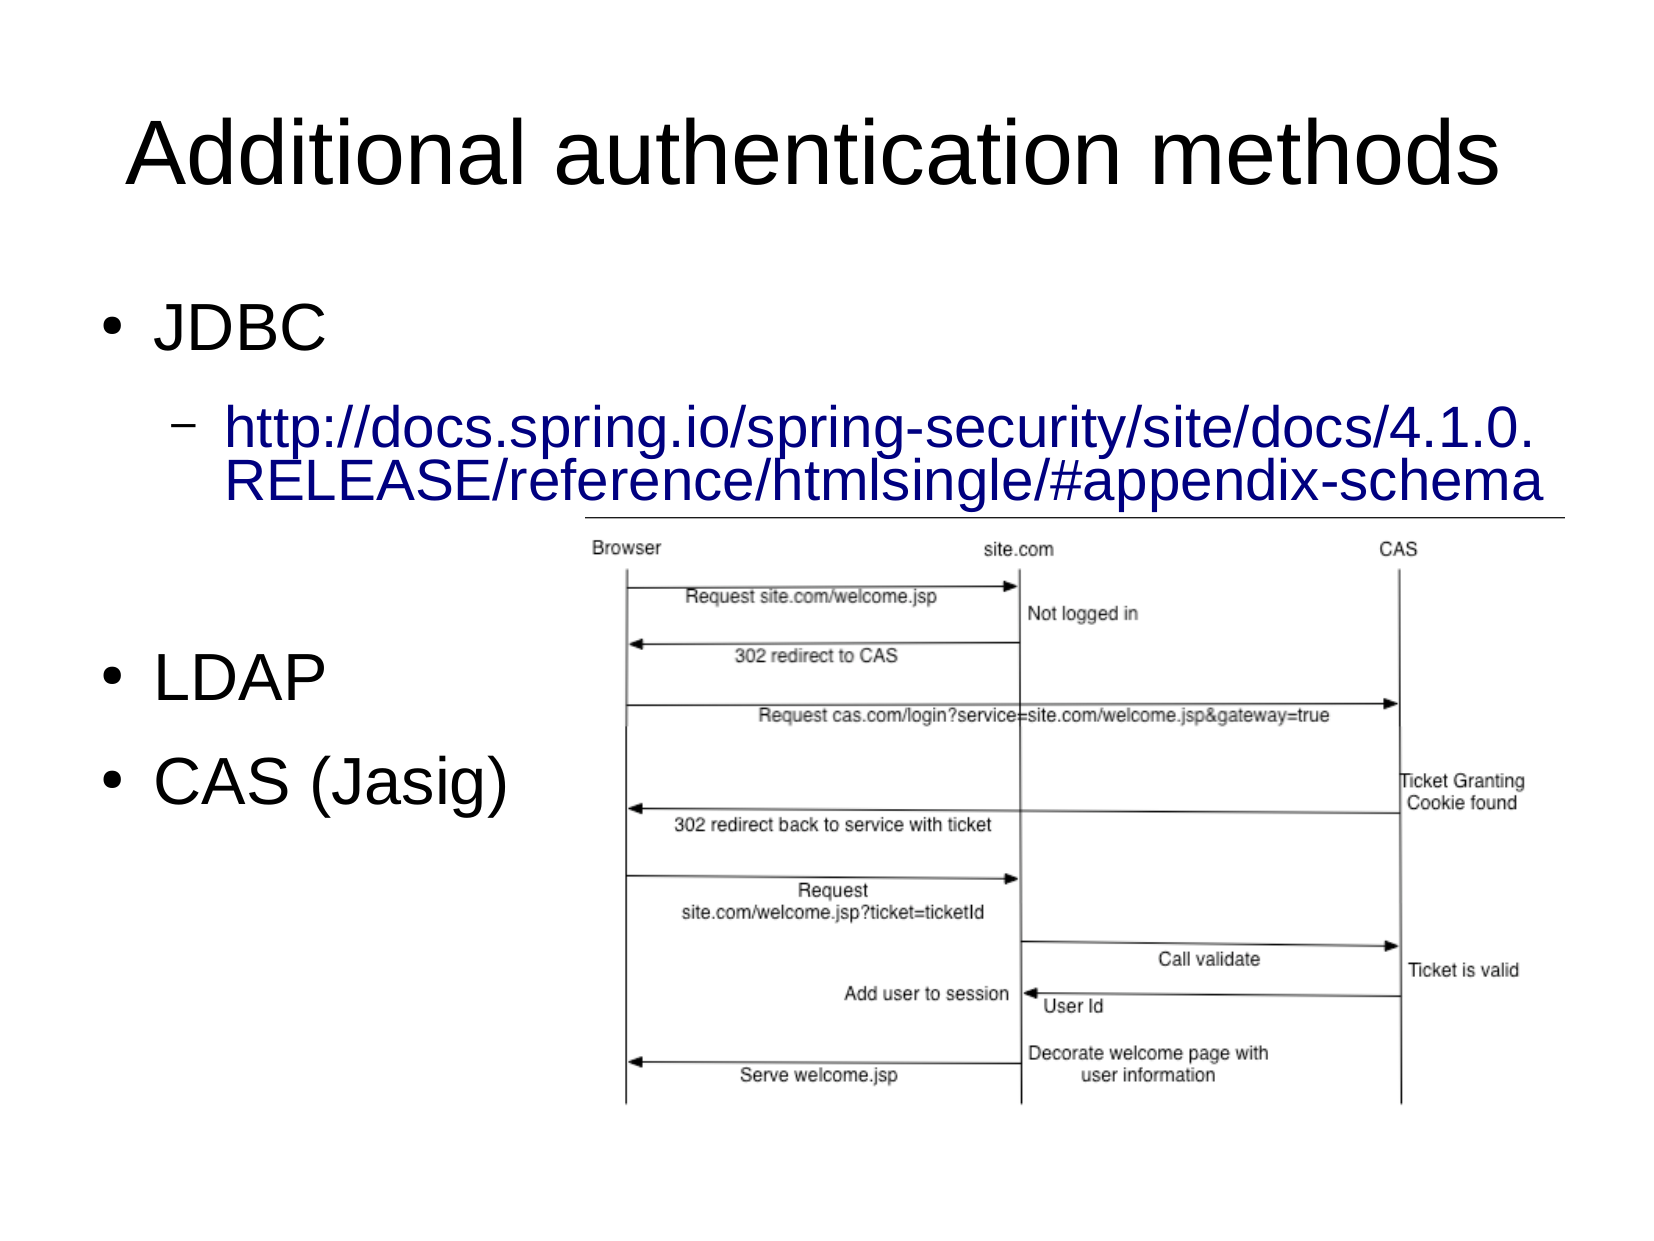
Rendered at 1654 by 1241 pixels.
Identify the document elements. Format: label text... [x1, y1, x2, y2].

title Additional authentication methods [82, 49, 1571, 257]
list JDBC http://docs.spring.io/spring-security/site/docs/4.1.0.RELEASE/reference/htmlsingle/#appendix-schema LDAP CAS (Jasig) [82, 290, 1571, 1109]
picture [585, 517, 1565, 1186]
